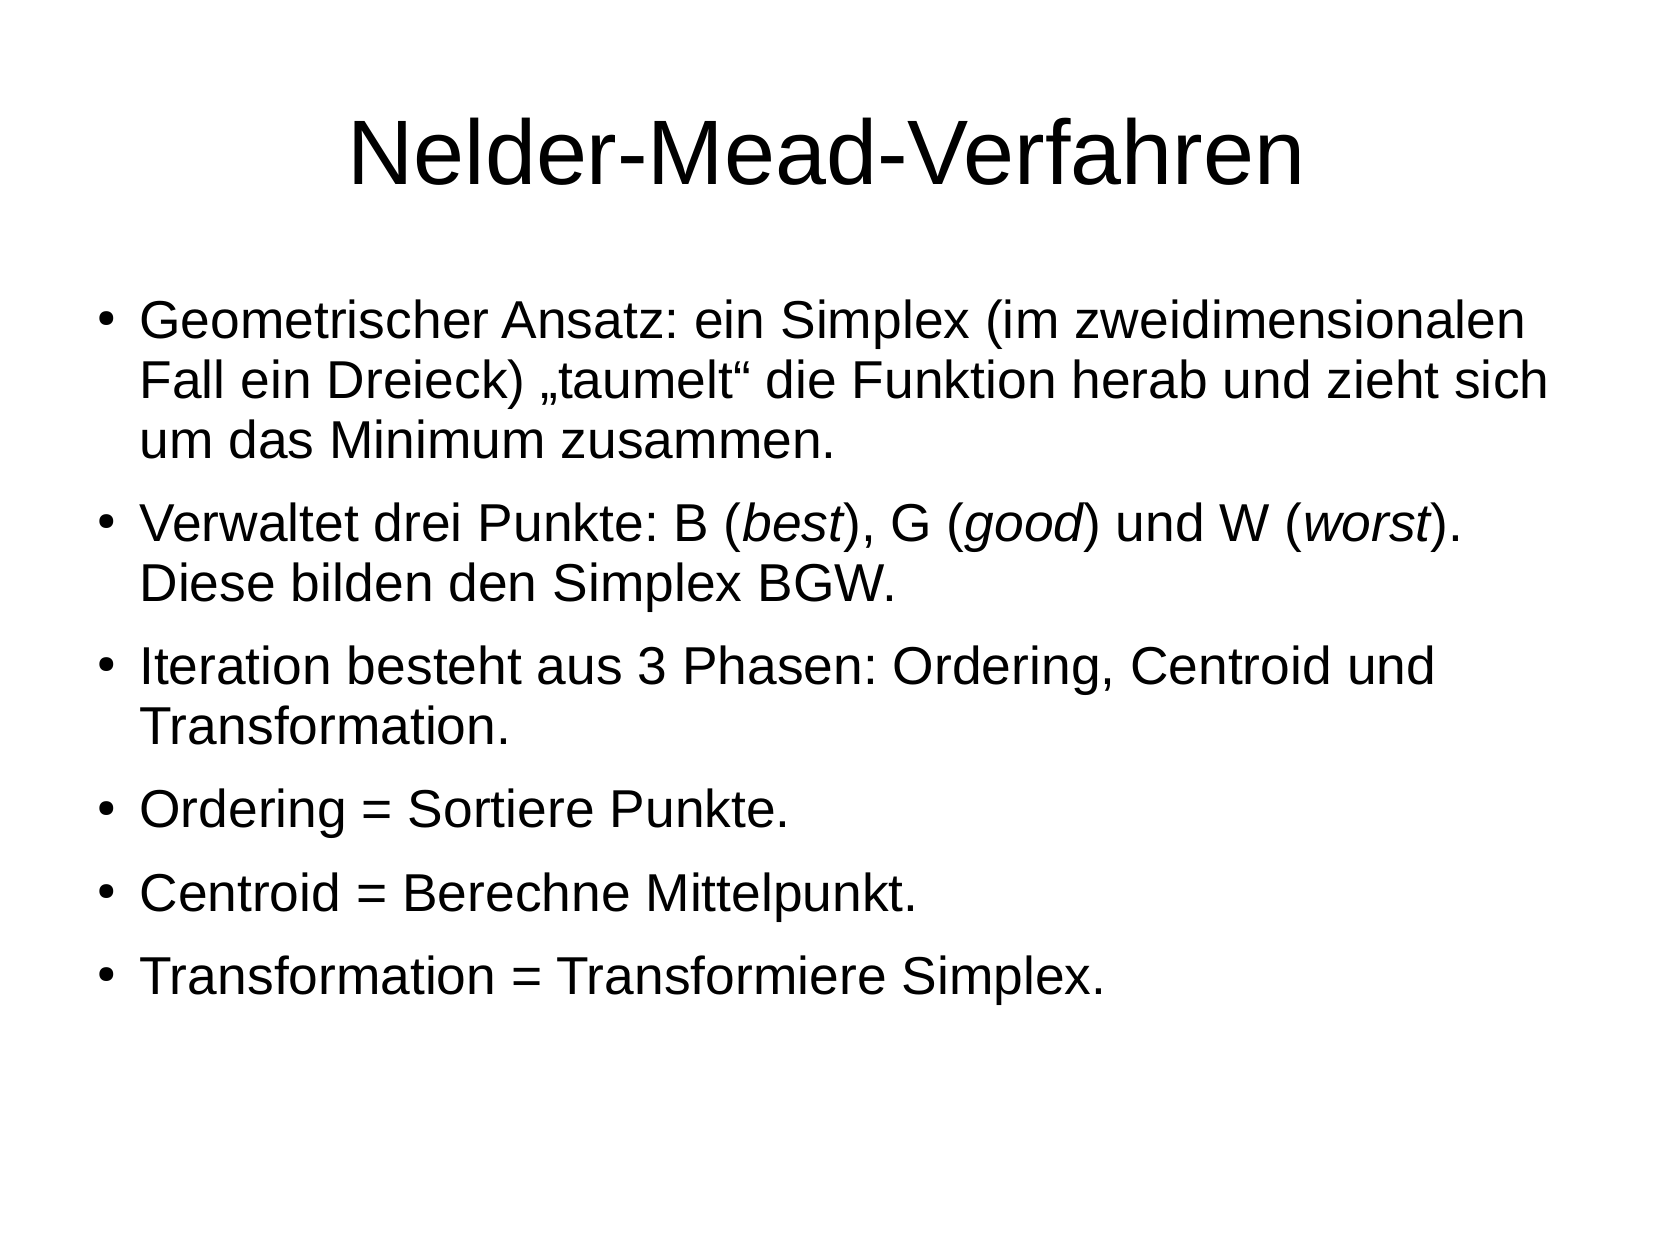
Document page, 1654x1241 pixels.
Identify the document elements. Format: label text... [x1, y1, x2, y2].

title Nelder-Mead-Verfahren [82, 49, 1571, 257]
list Geometrischer Ansatz: ein Simplex (im zweidimensionalen Fall ein Dreieck) „taumelt“ die Funktion herab und zieht sich um das Minimum zusammen. Verwaltet drei Punkte: B (best), G (good) und W (worst). Diese bilden den Simplex BGW. Iteration besteht aus 3 Phasen: Ordering, Centroid und Transformation. Ordering = Sortiere Punkte. Centroid = Berechne Mittelpunkt. Transformation = Transformiere Simplex. [82, 290, 1571, 1010]
